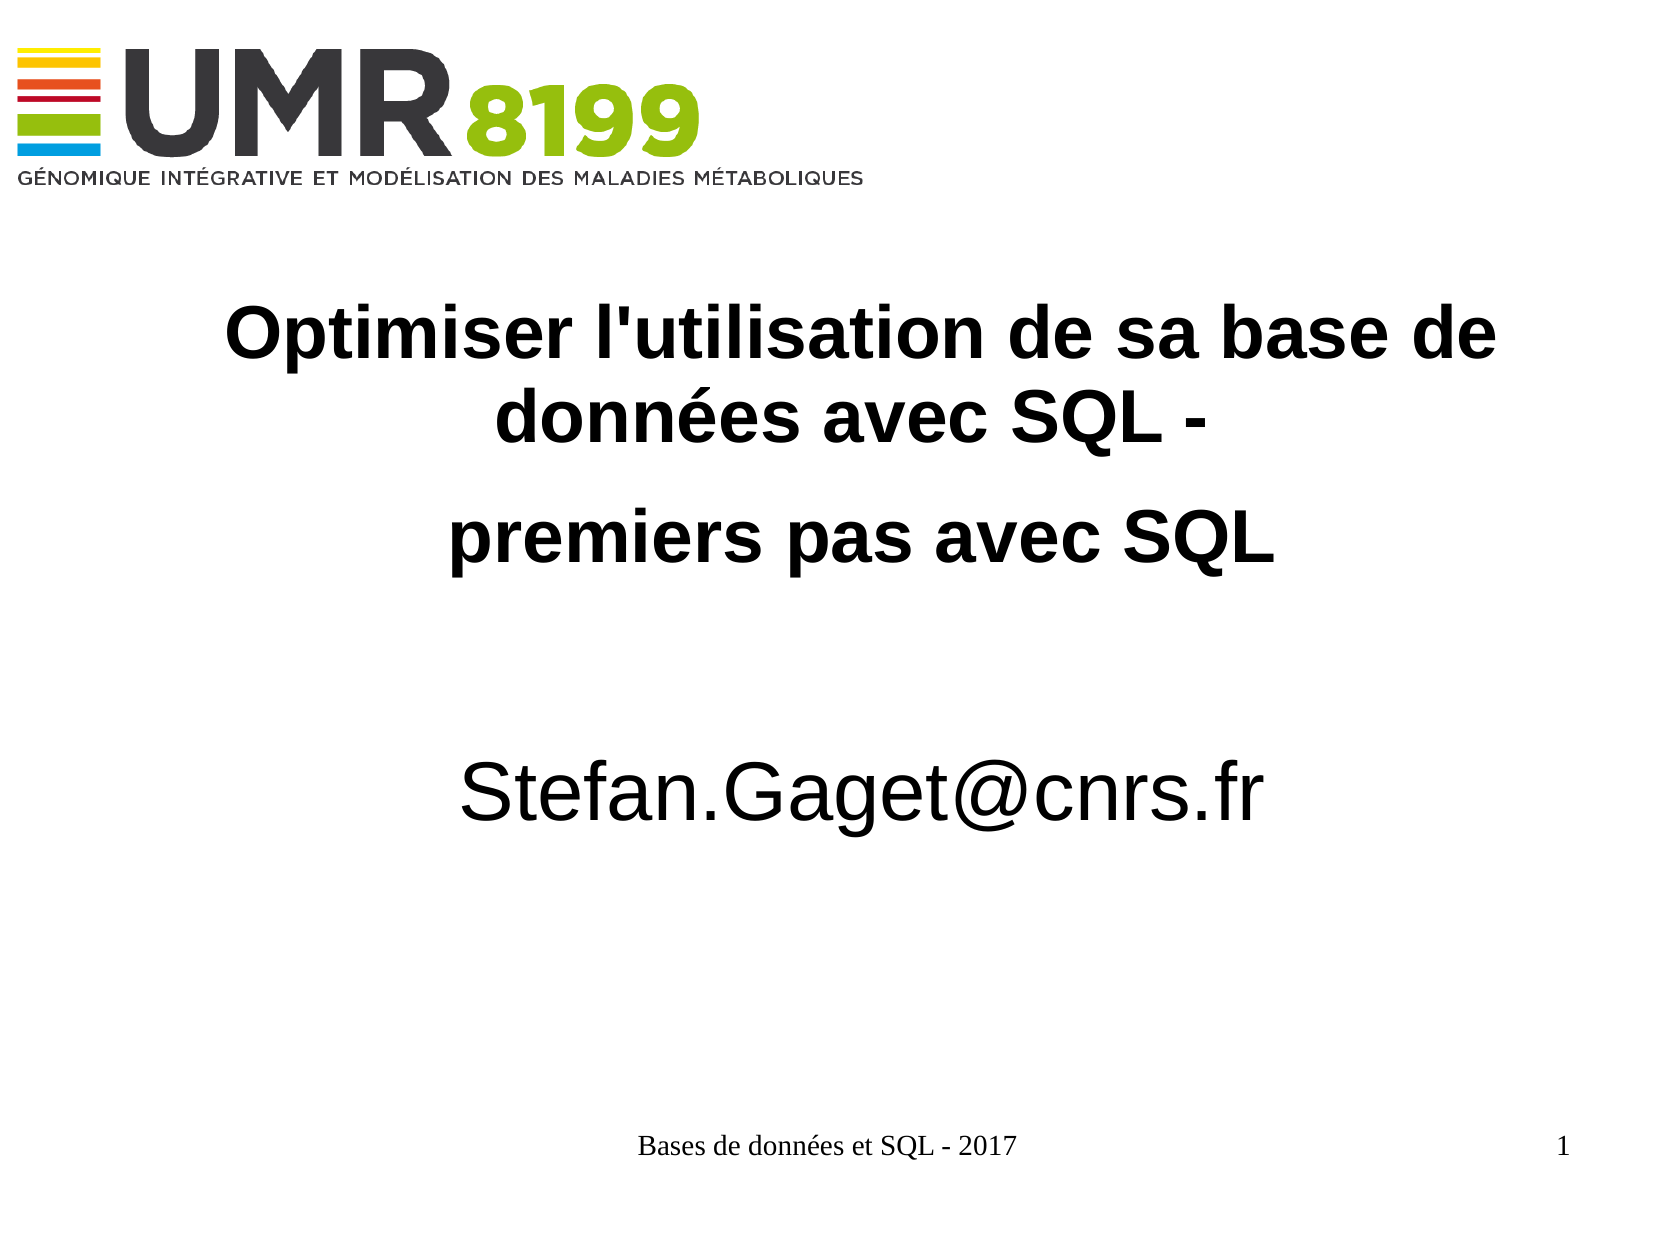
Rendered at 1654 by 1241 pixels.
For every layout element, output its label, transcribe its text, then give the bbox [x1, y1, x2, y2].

list Optimiser l'utilisation de sa base de données avec SQL - premiers pas avec SQL Stefan.Gaget@cnrs.fr [82, 290, 1571, 1109]
picture [16, 25, 863, 201]
